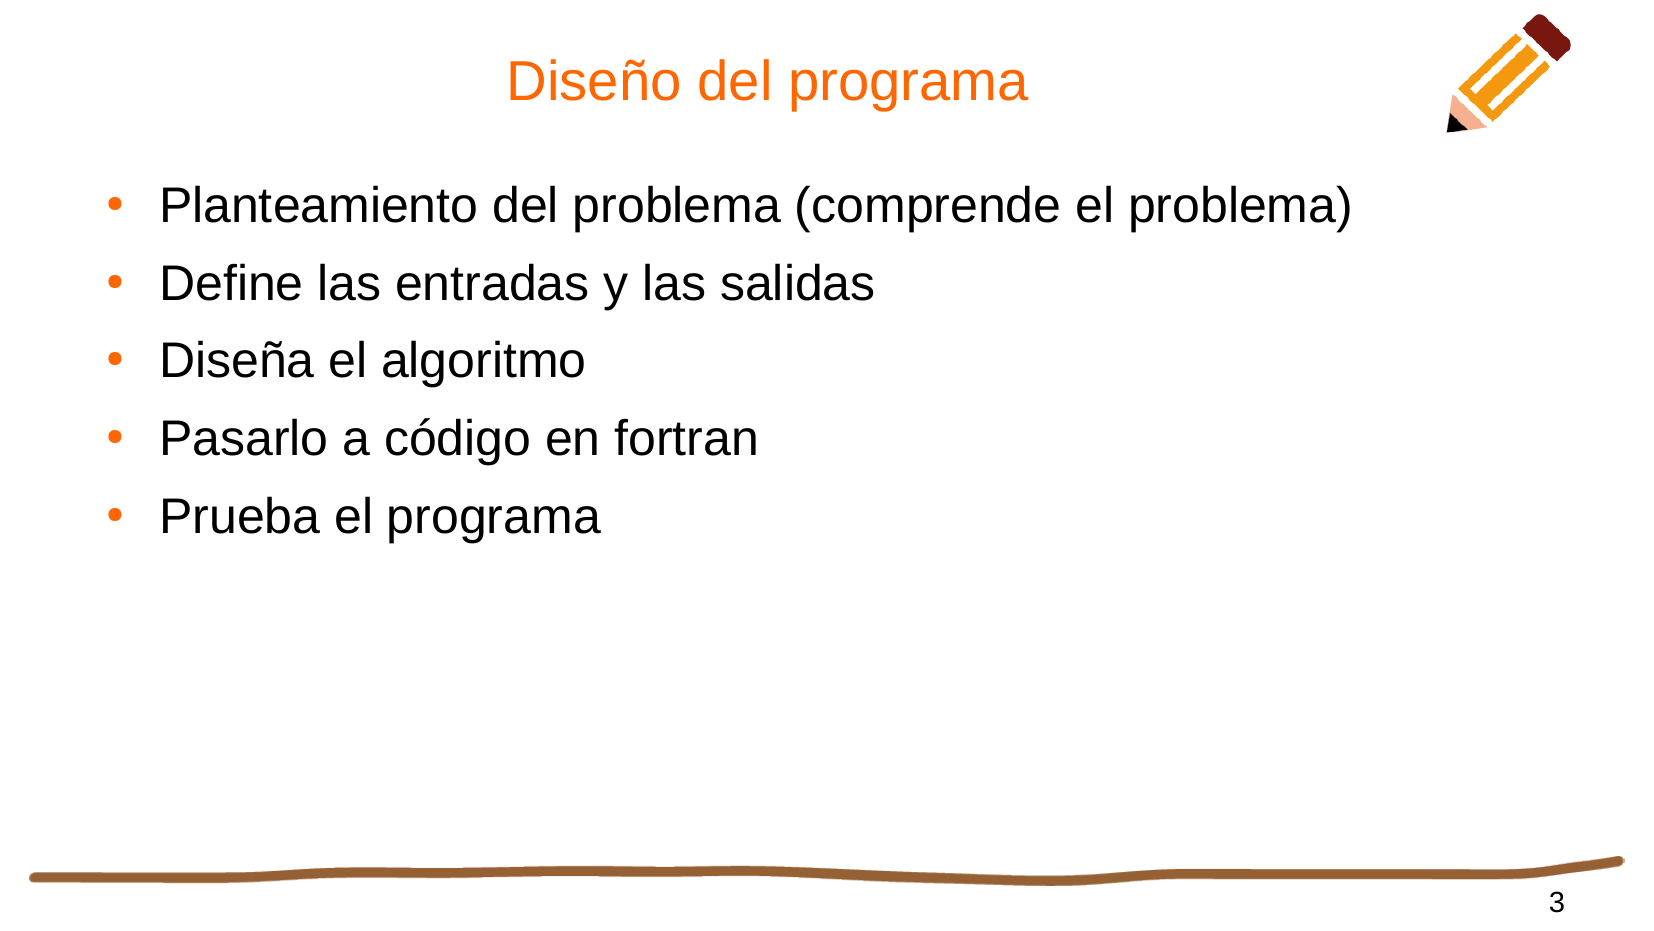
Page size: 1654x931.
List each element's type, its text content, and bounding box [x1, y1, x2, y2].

title Diseño del programa [88, 29, 1447, 133]
picture [29, 856, 1625, 886]
list Planteamiento del problema (comprende el problema) Define las entradas y las salidas Diseña el algoritmo Pasarlo a código en fortran Prueba el programa [88, 177, 1595, 827]
picture [1446, 14, 1571, 133]
